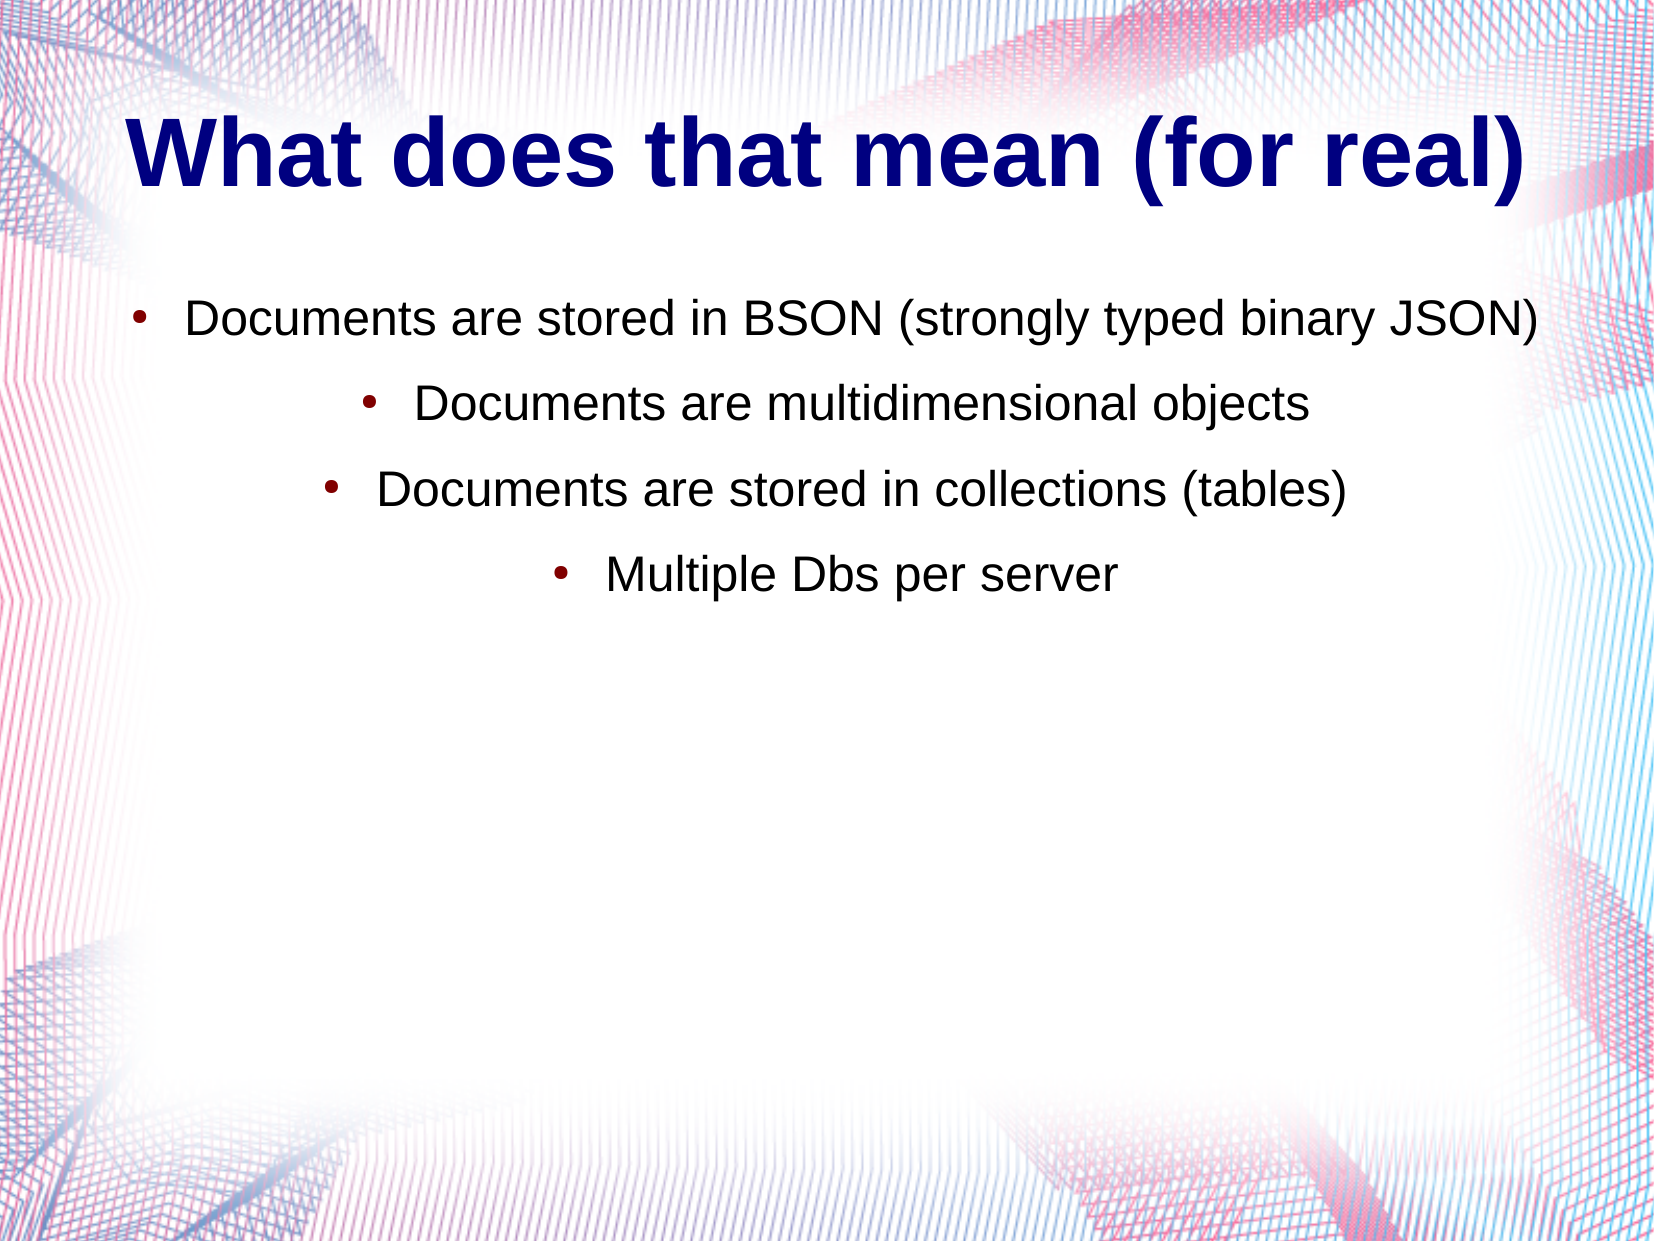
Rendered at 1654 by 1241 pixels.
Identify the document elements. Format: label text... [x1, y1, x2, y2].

picture [0, 0, 1654, 1241]
title What does that mean (for real) [82, 49, 1571, 257]
list Documents are stored in BSON (strongly typed binary JSON) Documents are multidimensional objects Documents are stored in collections (tables) Multiple Dbs per server [82, 290, 1571, 1109]
